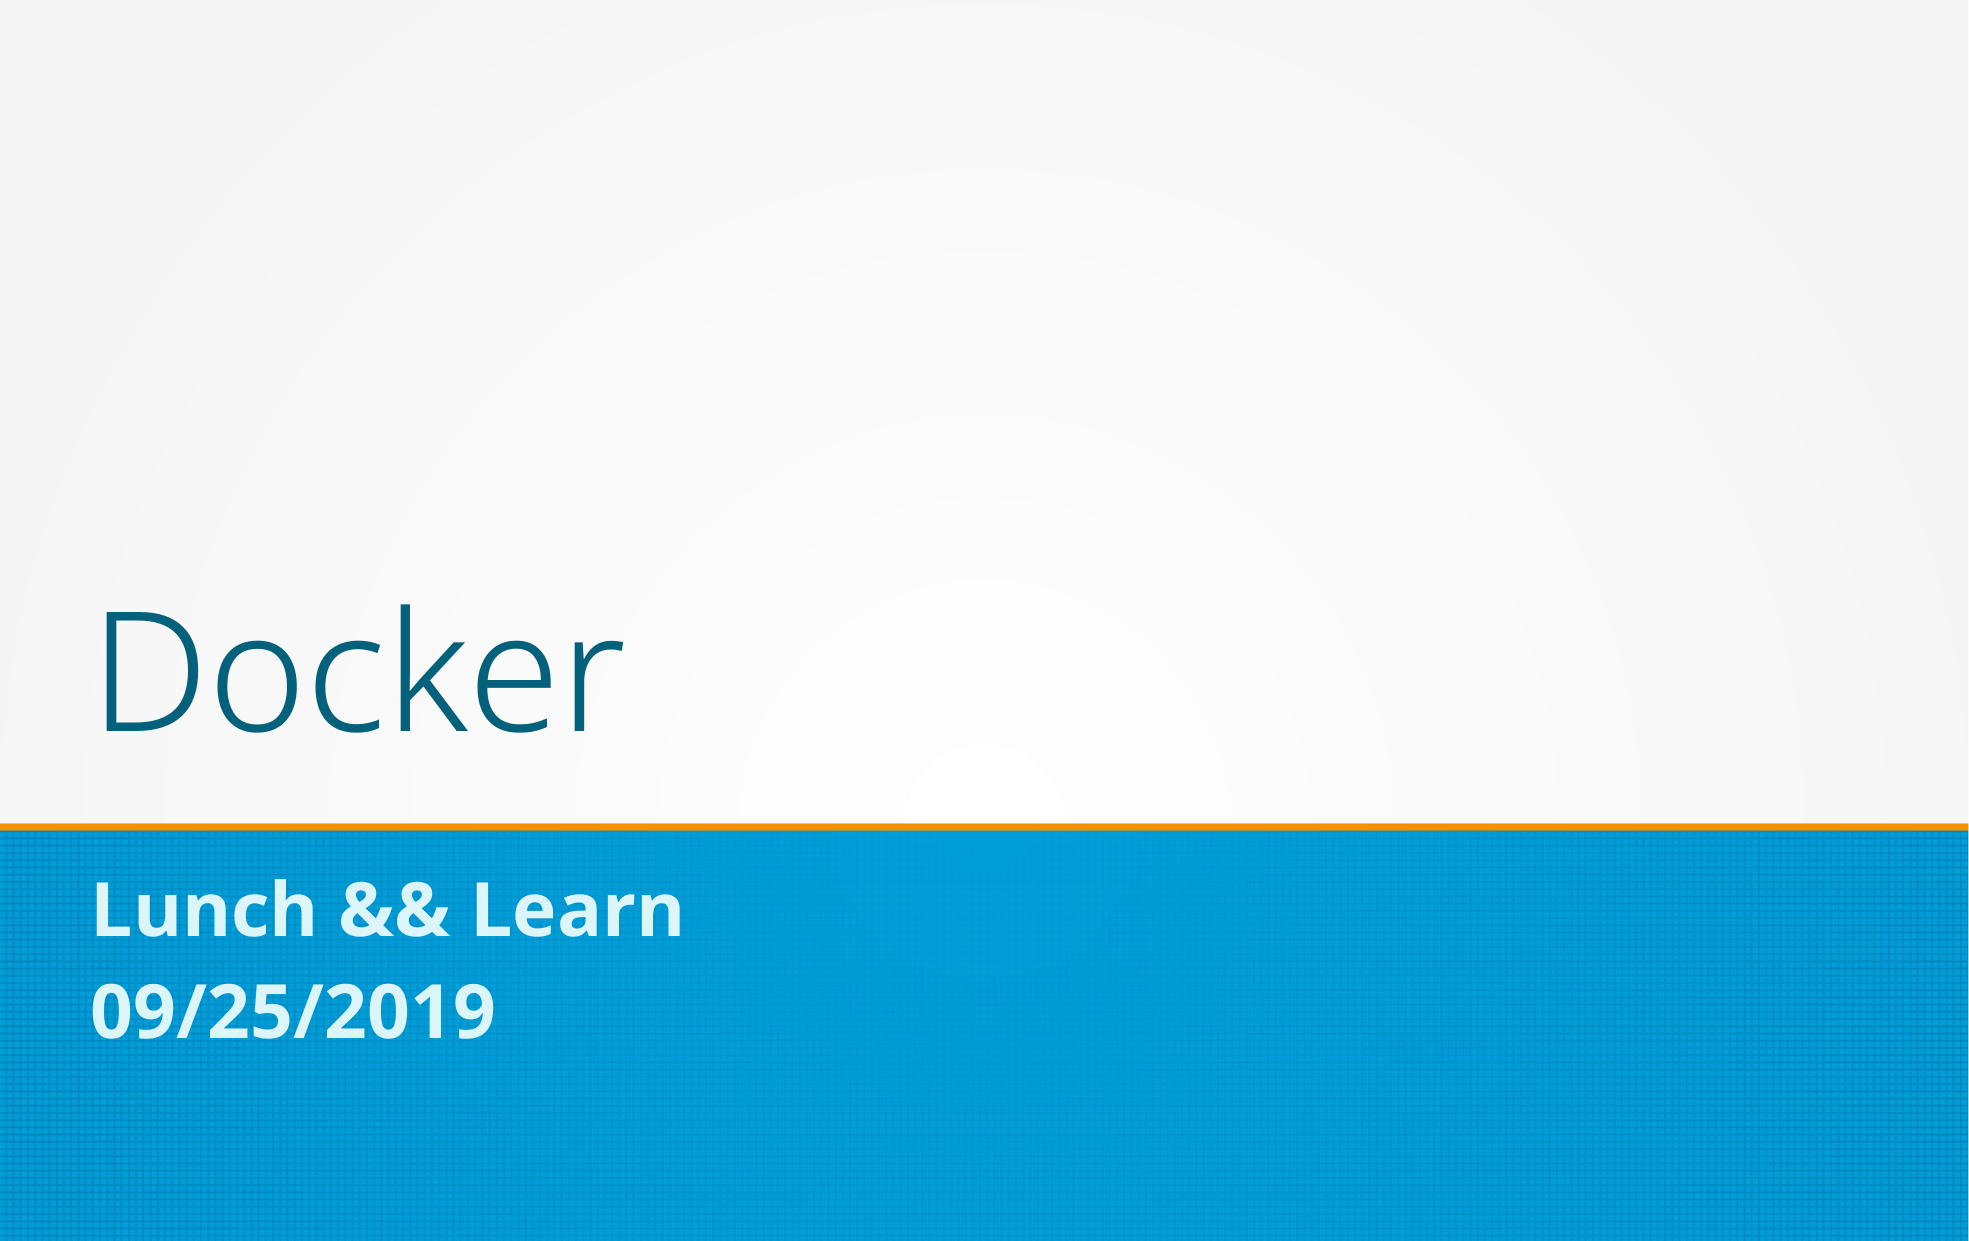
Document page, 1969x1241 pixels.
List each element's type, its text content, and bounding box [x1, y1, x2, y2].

subtitle Lunch && Learn 09/25/2019 [90, 855, 1861, 1111]
title Docker [90, 49, 1862, 781]
picture [0, 0, 1969, 830]
